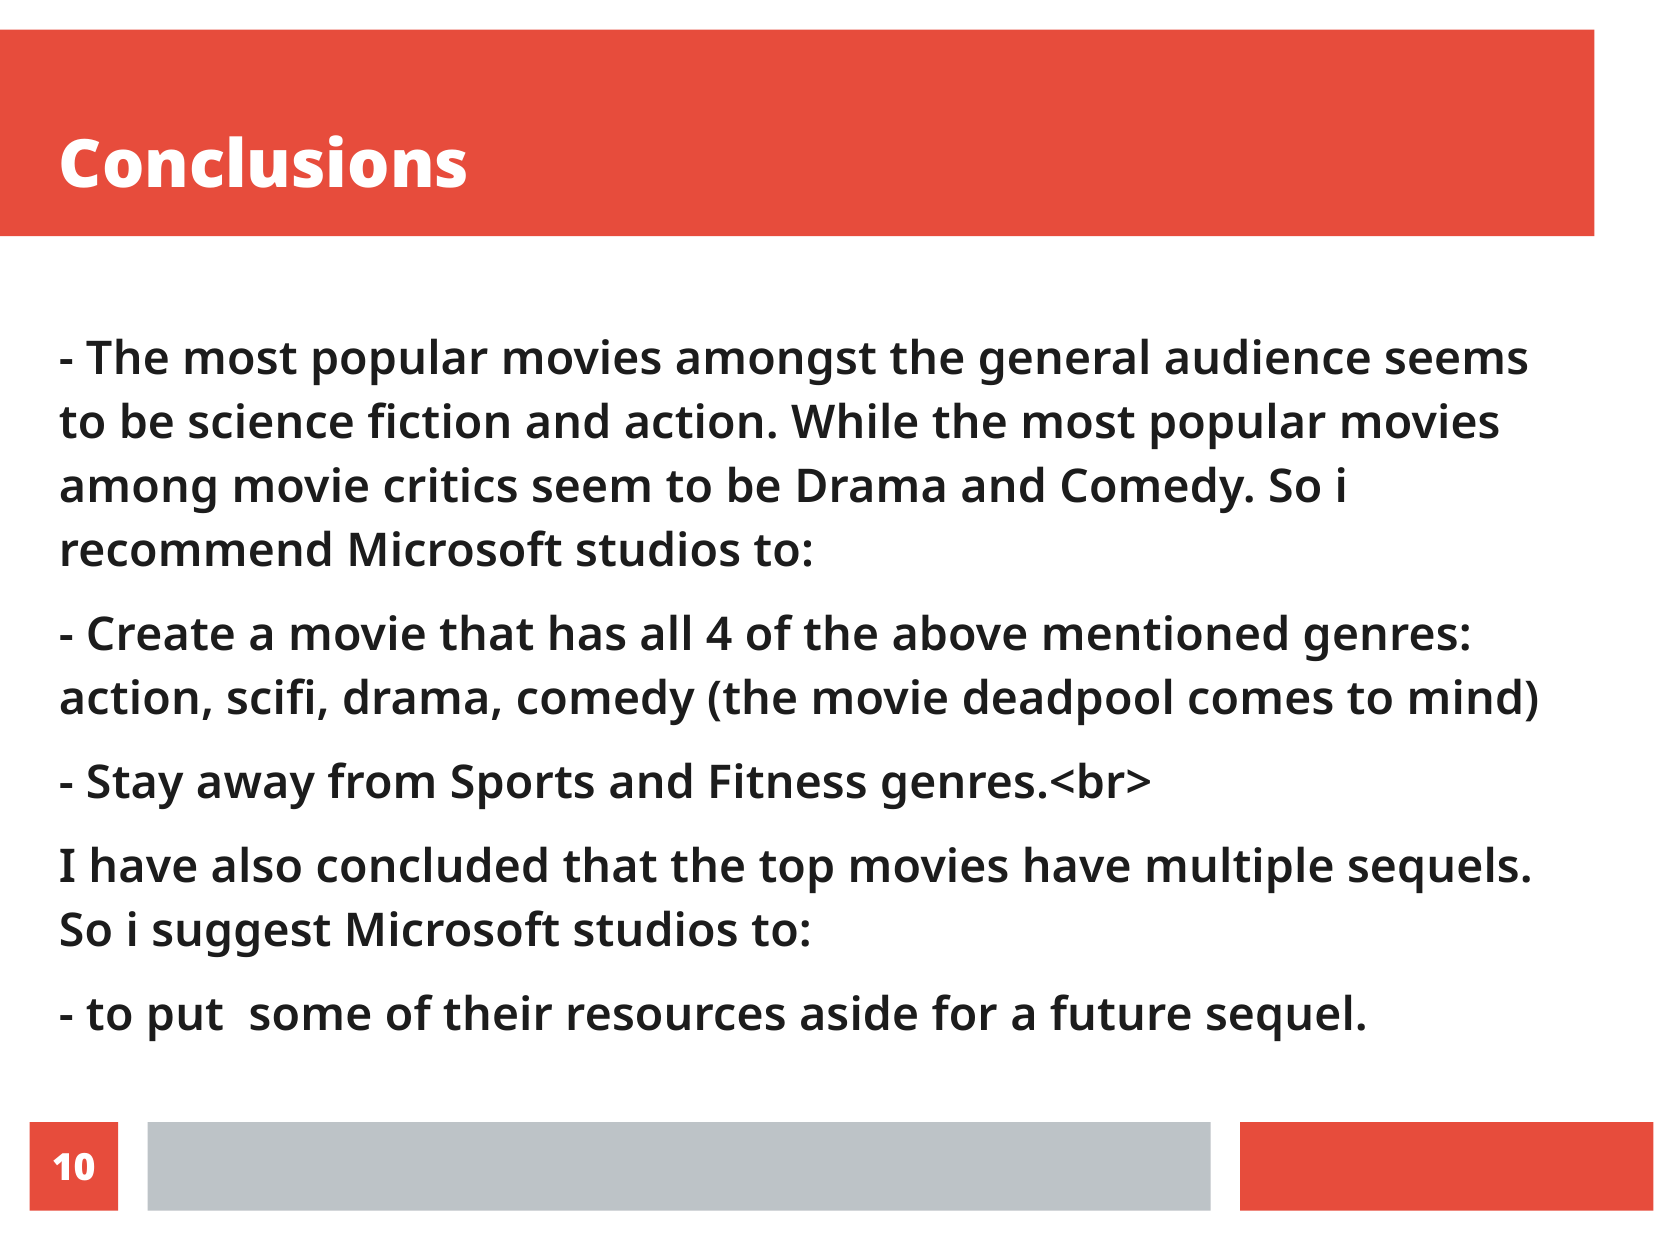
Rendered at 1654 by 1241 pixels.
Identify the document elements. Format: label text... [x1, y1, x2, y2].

title Conclusions [59, 59, 1595, 207]
list - The most popular movies amongst the general audience seems to be science fiction and action. While the most popular movies among movie critics seem to be Drama and Comedy. So i recommend Microsoft studios to: - Create a movie that has all 4 of the above mentioned genres: action, scifi, drama, comedy (the movie deadpool comes to mind) - Stay away from Sports and Fitness genres.<br> I have also concluded that the top movies have multiple sequels. So i suggest Microsoft studios to: - to put some of their resources aside for a future sequel. [59, 324, 1565, 1093]
